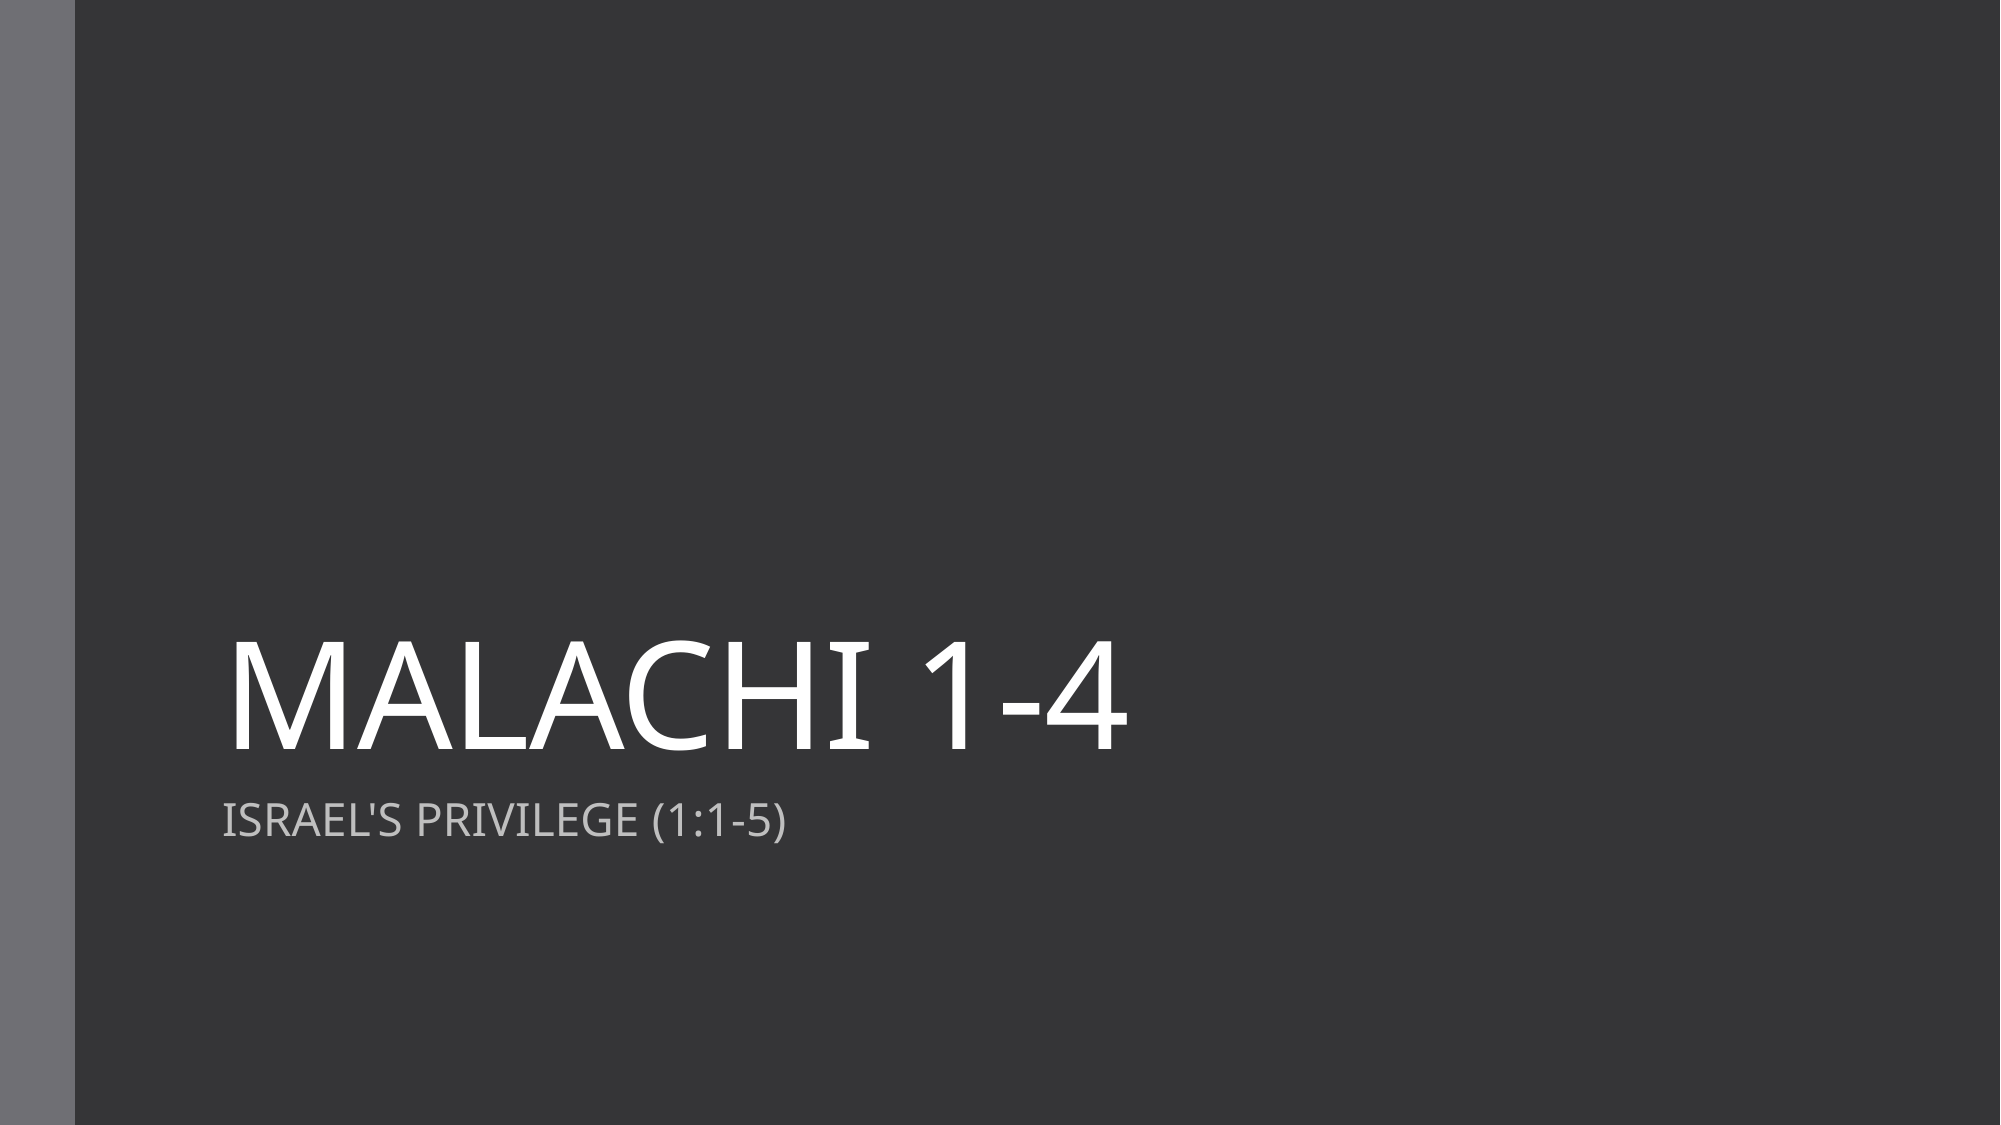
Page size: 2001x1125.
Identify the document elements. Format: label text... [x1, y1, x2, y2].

title MALACHI 1-4 [206, 124, 1752, 787]
subtitle ISRAEL'S PRIVILEGE (1:1-5) [206, 787, 1752, 1066]
